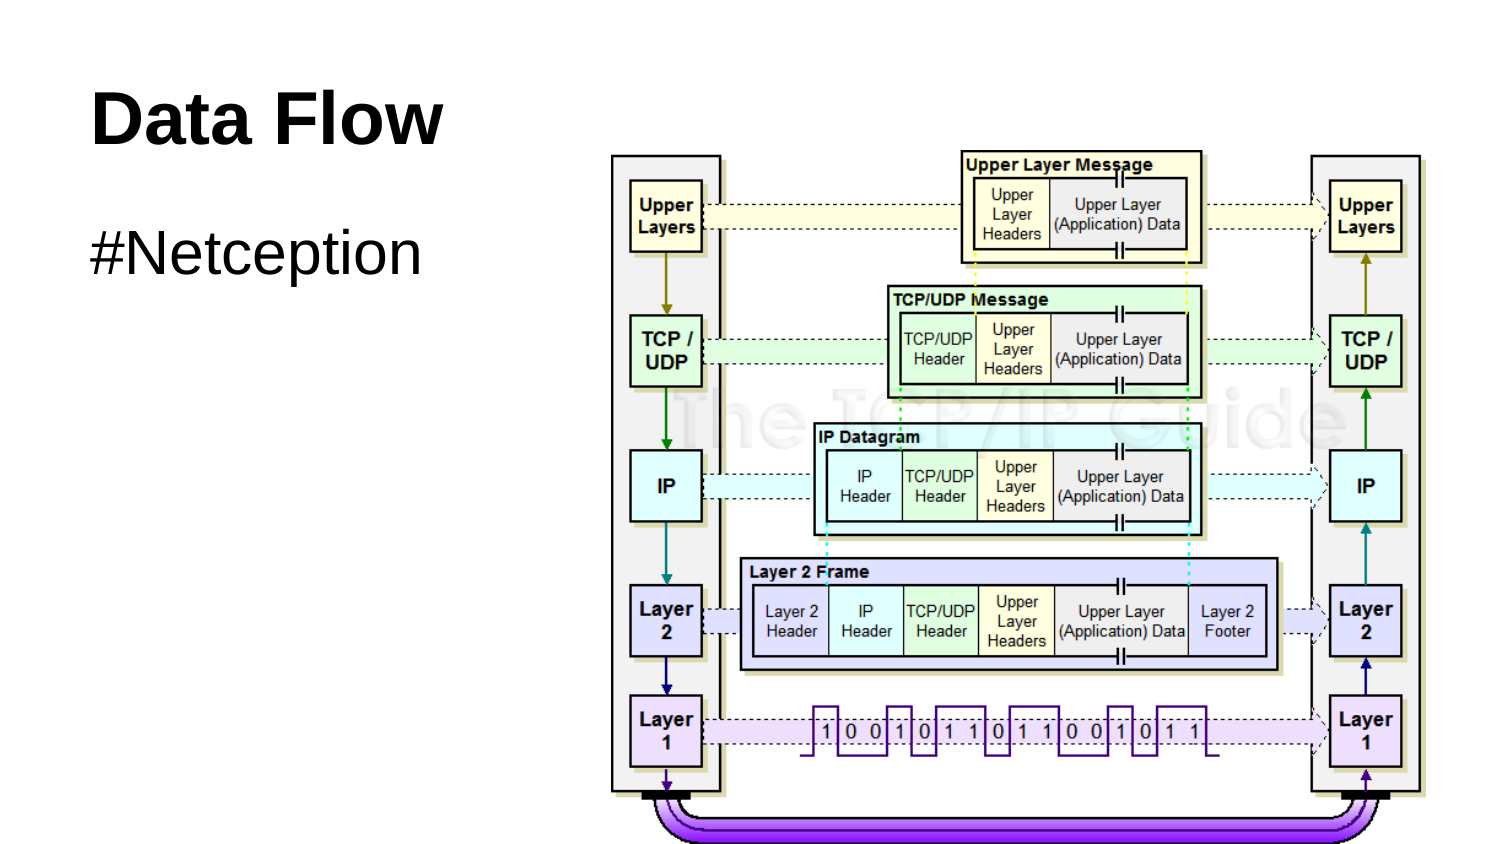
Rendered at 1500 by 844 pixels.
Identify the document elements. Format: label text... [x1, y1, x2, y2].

list #Netception [75, 196, 611, 808]
title Data Flow [75, 33, 1425, 175]
picture [611, 150, 1426, 844]
